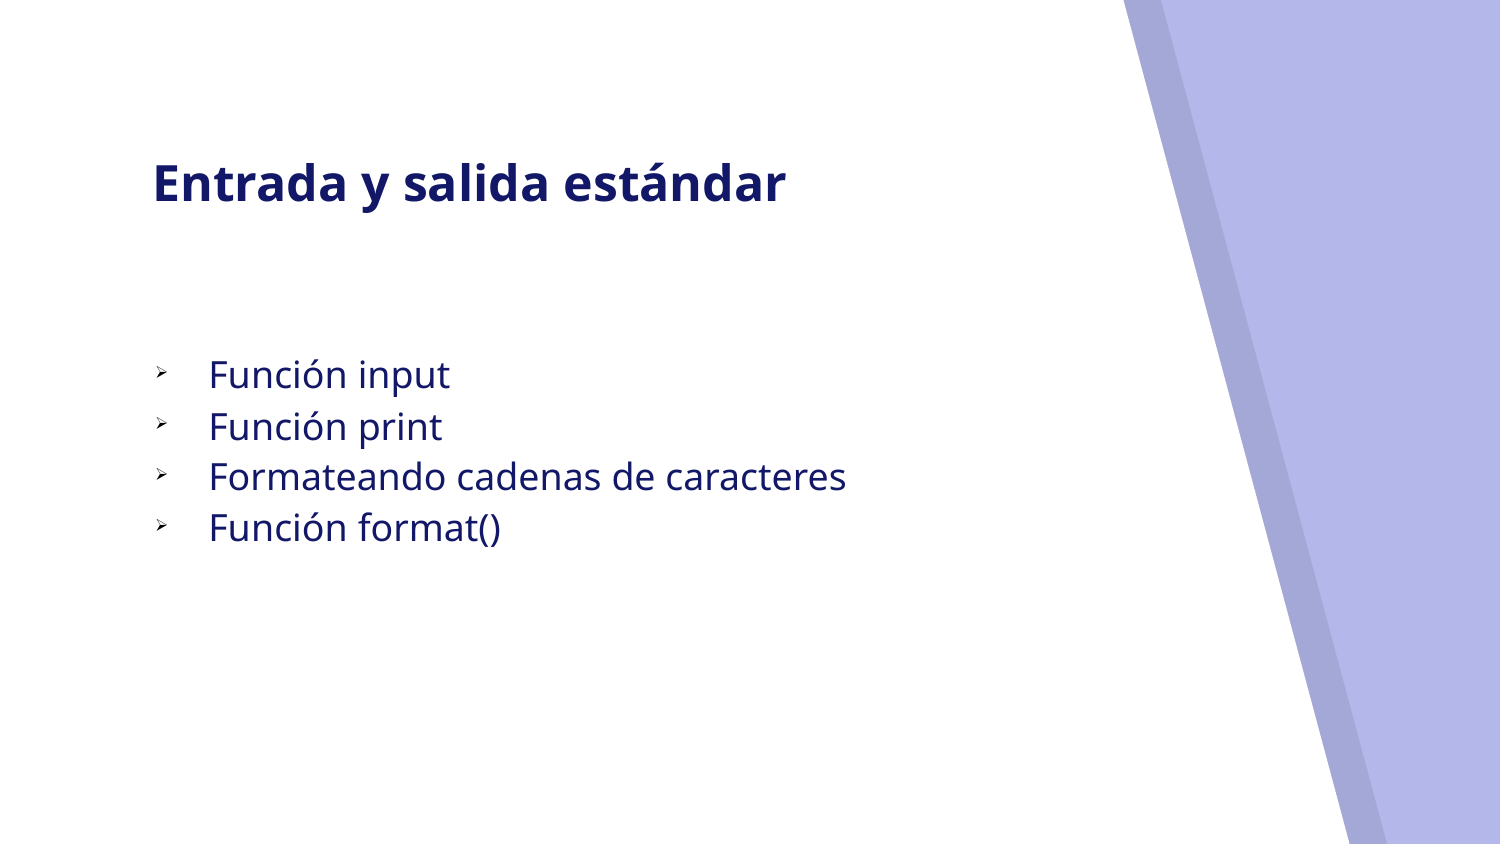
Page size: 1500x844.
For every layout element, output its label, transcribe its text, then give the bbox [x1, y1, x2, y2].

list Función input Función print Formateando cadenas de caracteres Función format() [137, 246, 1099, 844]
title Entrada y salida estándar [137, 146, 1011, 227]
